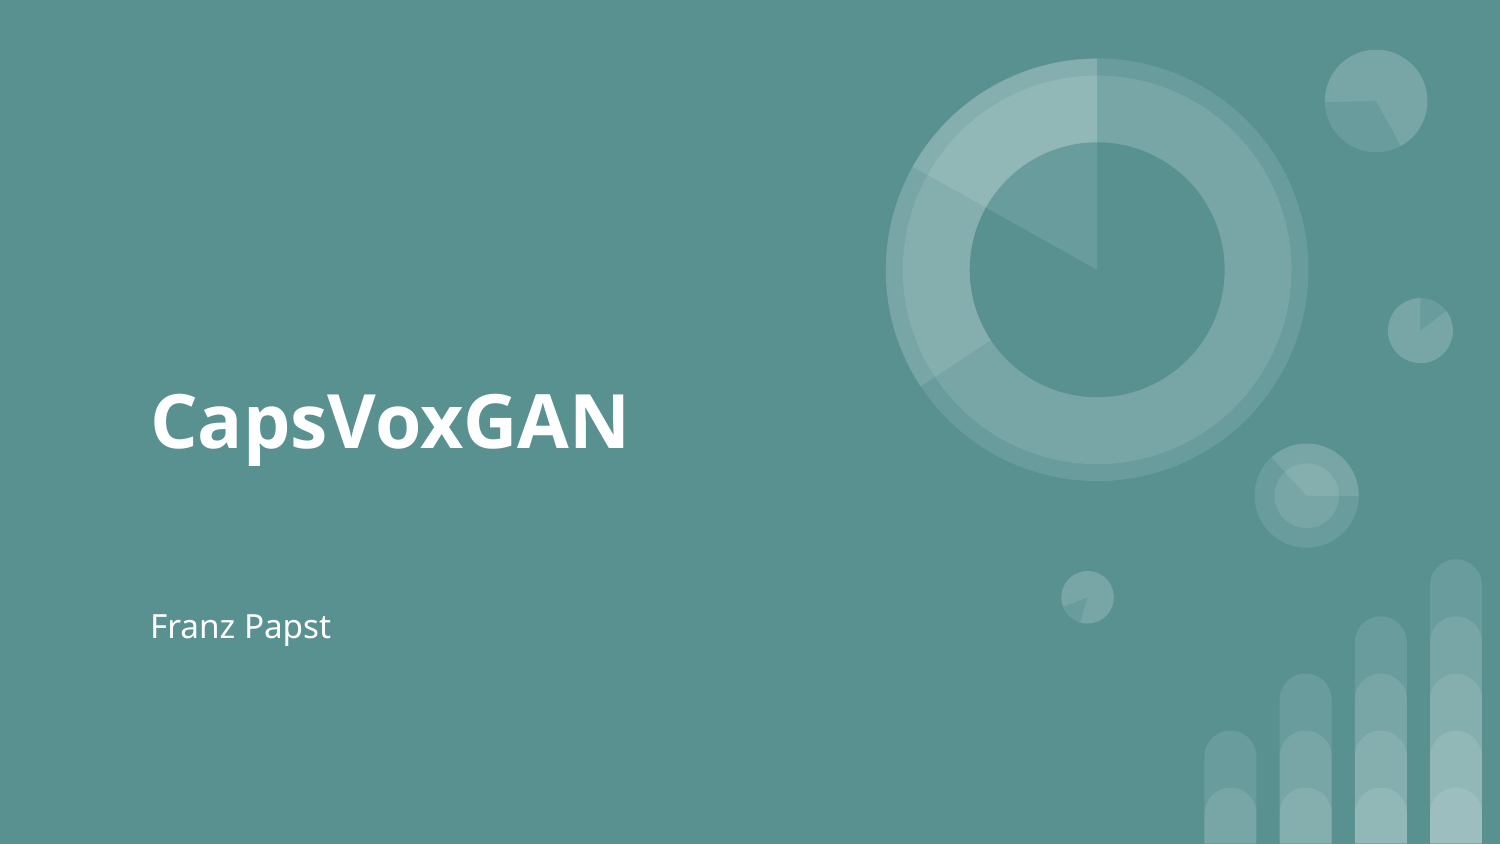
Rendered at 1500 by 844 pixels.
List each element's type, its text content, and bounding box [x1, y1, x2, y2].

subtitle Franz Papst [135, 589, 834, 704]
title CapsVoxGAN [135, 264, 834, 572]
